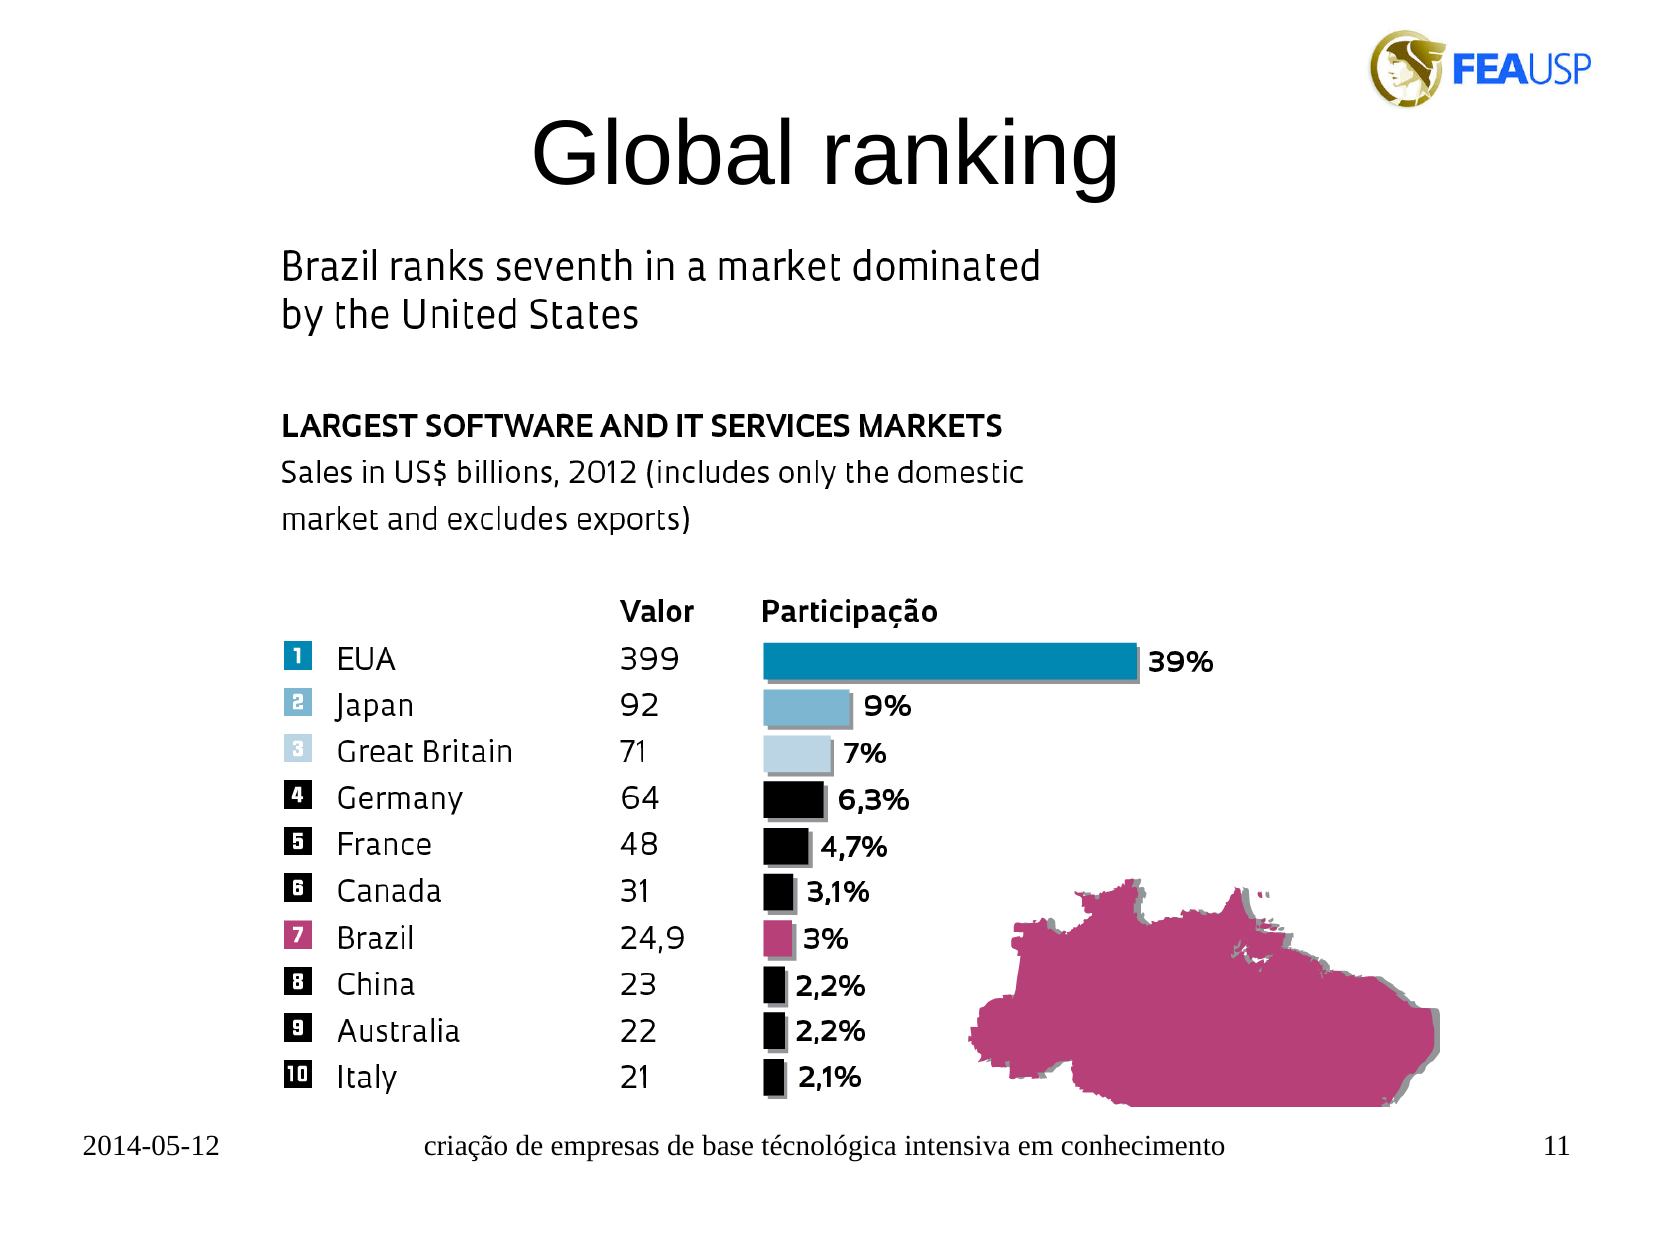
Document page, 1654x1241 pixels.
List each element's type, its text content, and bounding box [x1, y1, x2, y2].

picture [1366, 29, 1591, 110]
title Global ranking [82, 49, 1571, 257]
picture [195, 235, 1441, 1107]
